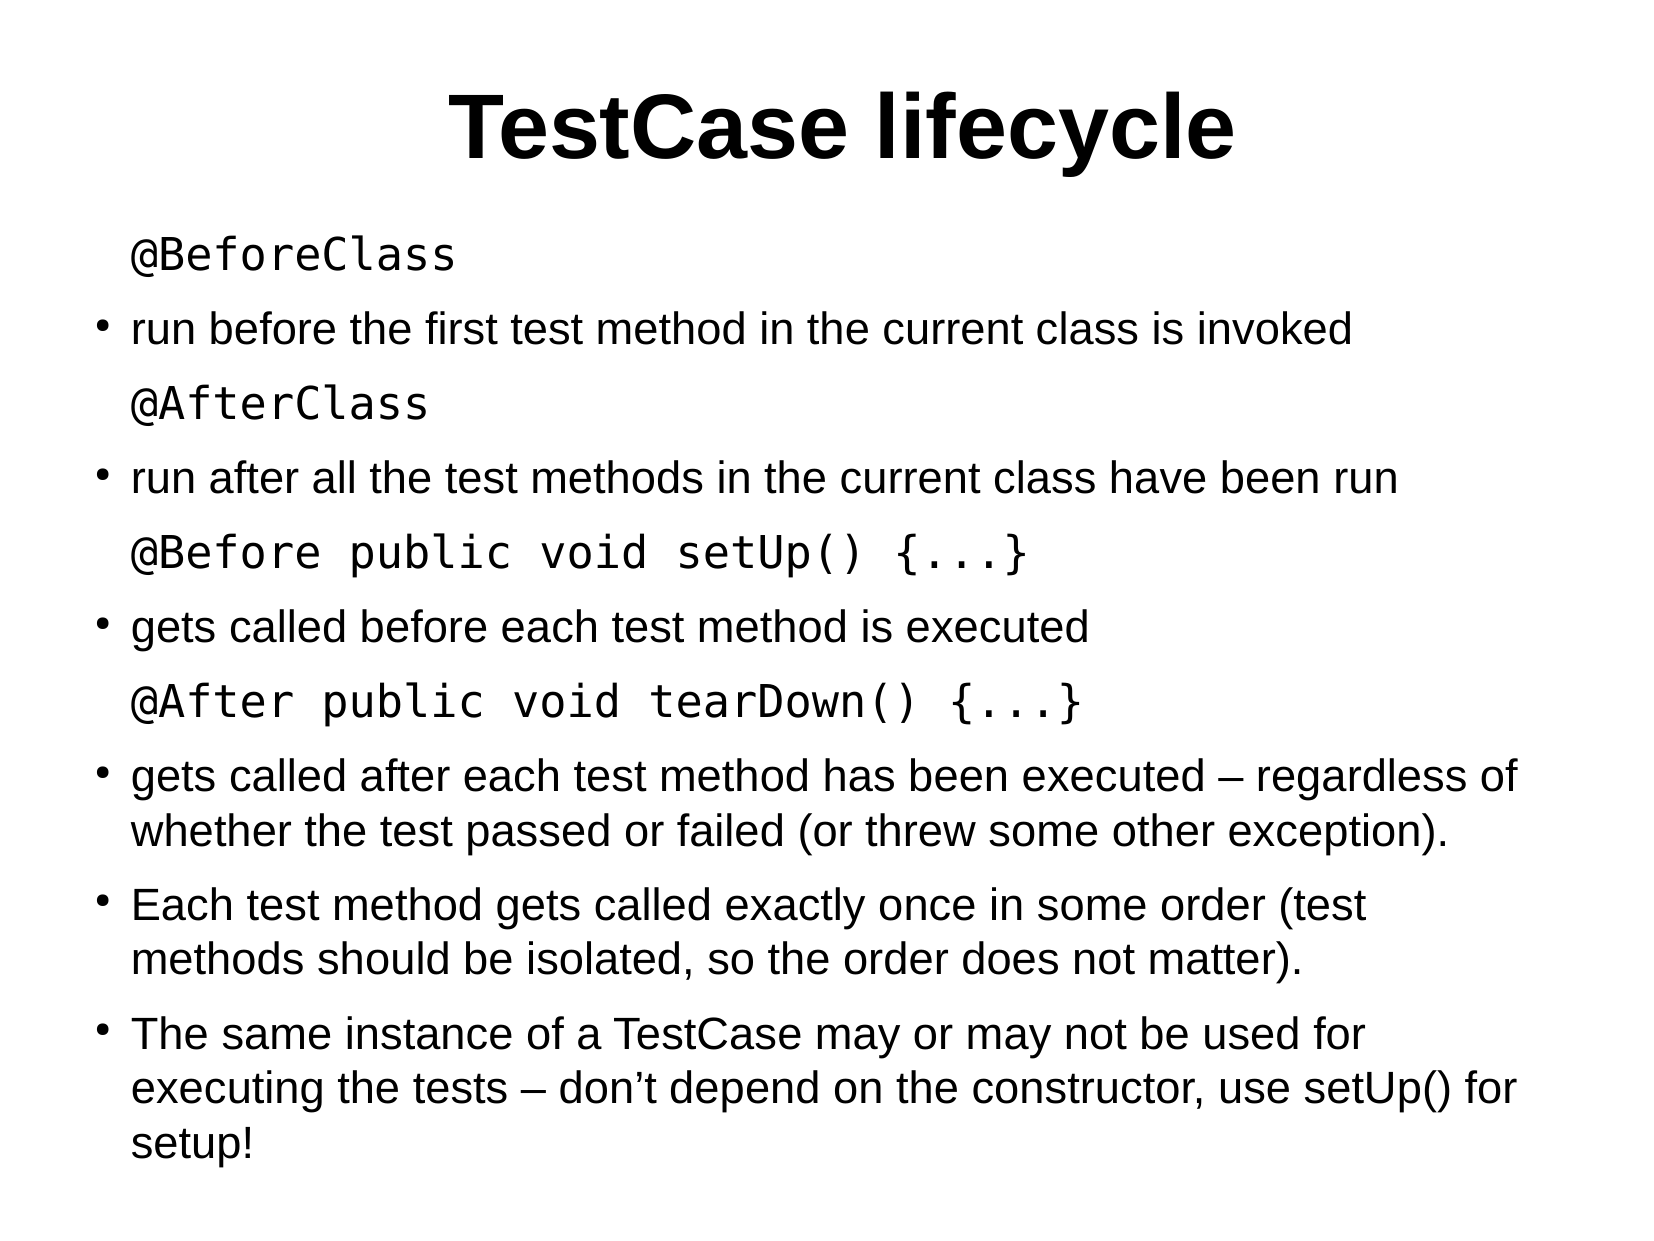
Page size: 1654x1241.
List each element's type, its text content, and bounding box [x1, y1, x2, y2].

list @BeforeClass run before the first test method in the current class is invoked @AfterClass run after all the test methods in the current class have been run @Before public void setUp() {...} gets called before each test method is executed @After public void tearDown() {...} gets called after each test method has been executed – regardless of whether the test passed or failed (or threw some other exception). Each test method gets called exactly once in some order (test methods should be isolated, so the order does not matter). The same instance of a TestCase may or may not be used for executing the tests – don’t depend on the constructor, use setUp() for setup! [82, 225, 1538, 1186]
title TestCase lifecycle [82, 49, 1571, 196]
